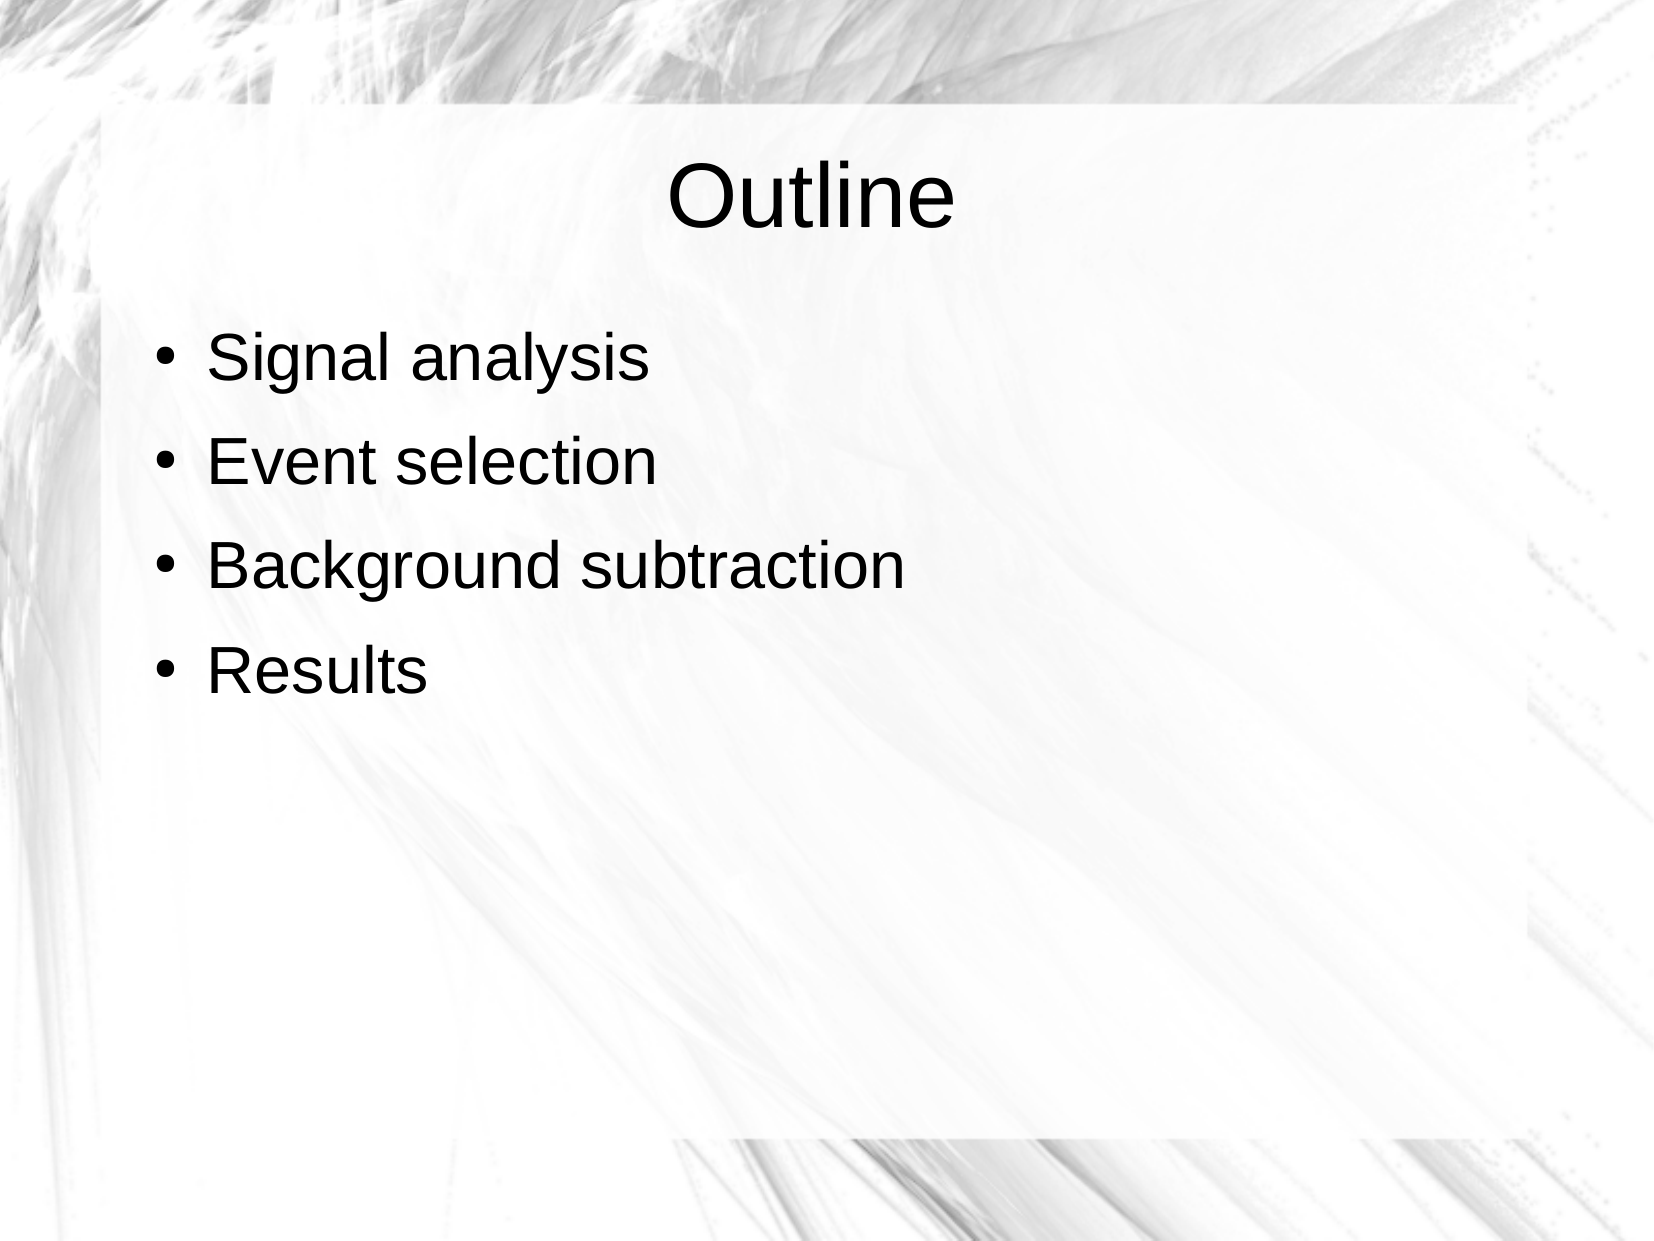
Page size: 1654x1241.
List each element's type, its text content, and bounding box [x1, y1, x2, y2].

picture [0, 0, 1654, 1241]
title Outline [118, 112, 1506, 281]
list Signal analysis Event selection Background subtraction Results [118, 319, 1571, 945]
